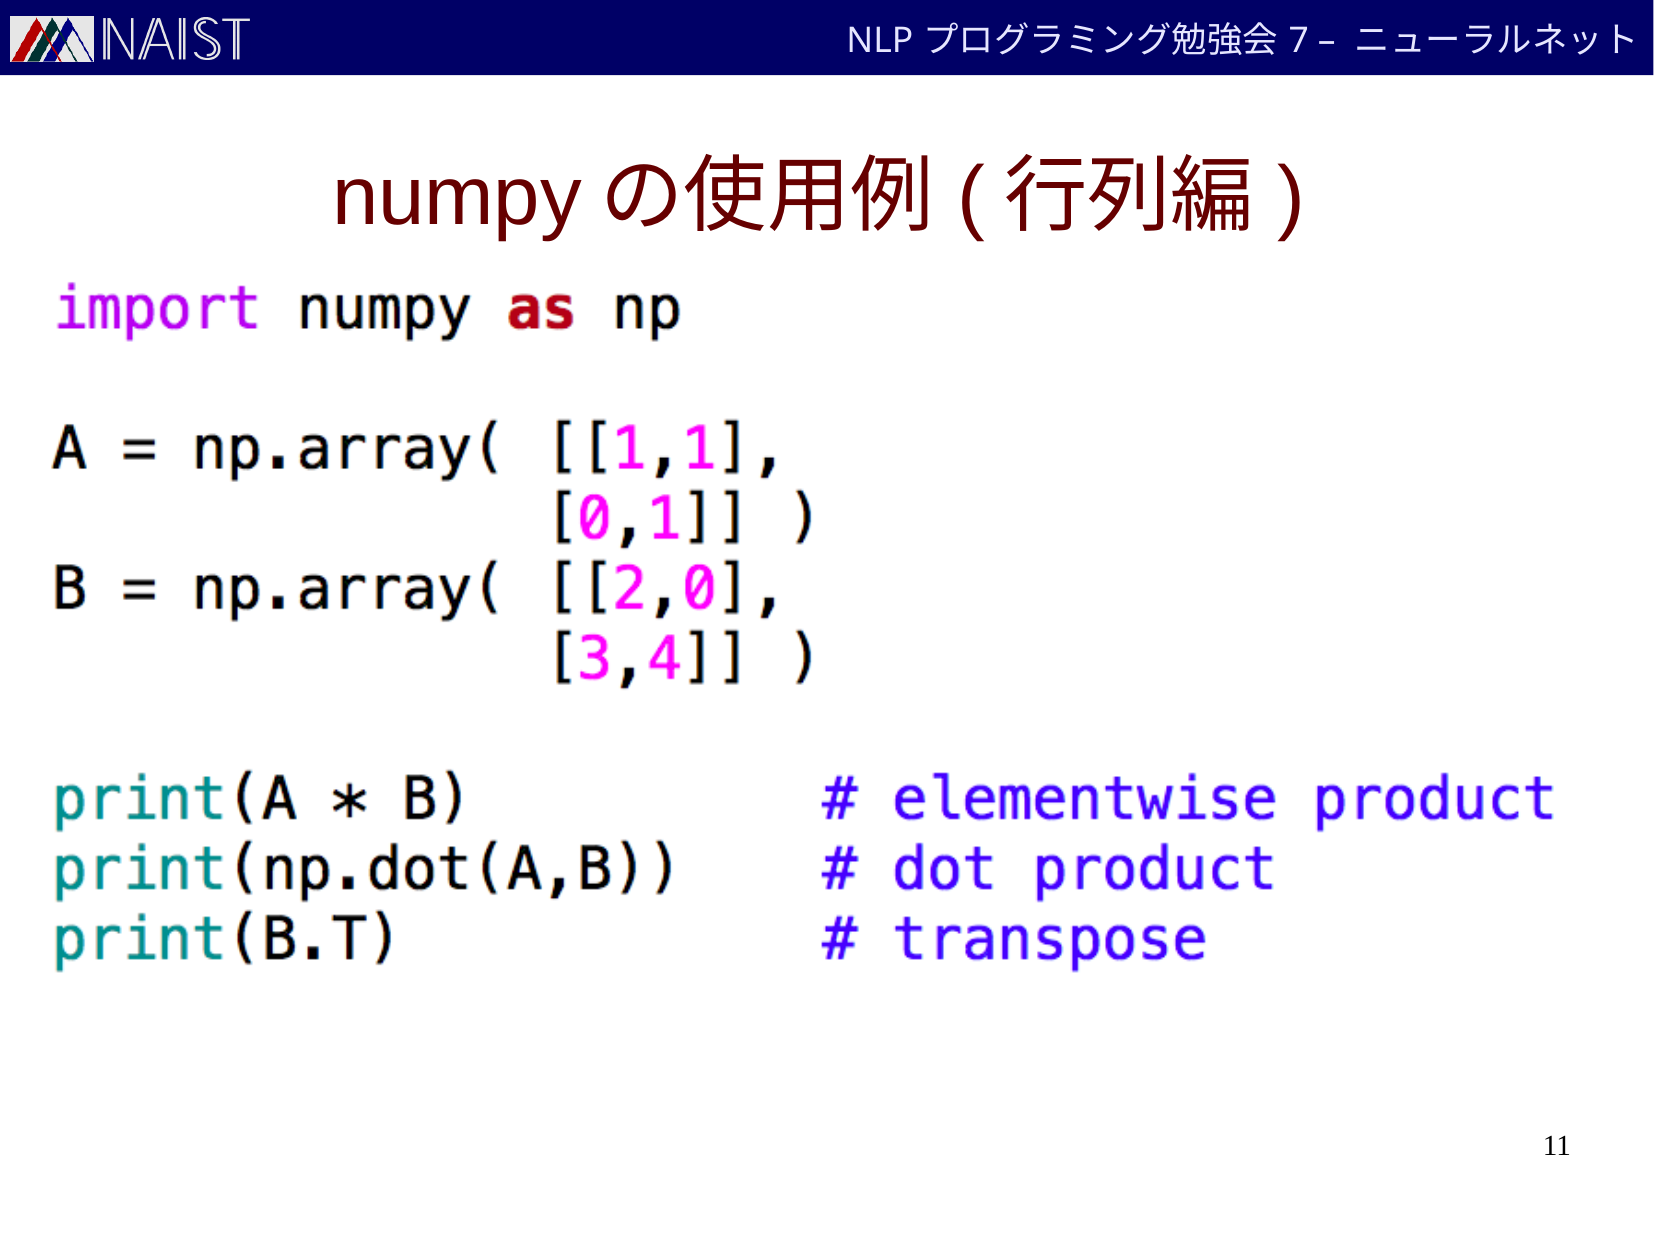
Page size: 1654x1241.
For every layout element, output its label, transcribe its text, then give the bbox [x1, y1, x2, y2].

picture [102, 17, 251, 60]
title numpyの使用例(行列編) [75, 92, 1564, 268]
picture [39, 268, 1587, 991]
picture [10, 16, 94, 62]
